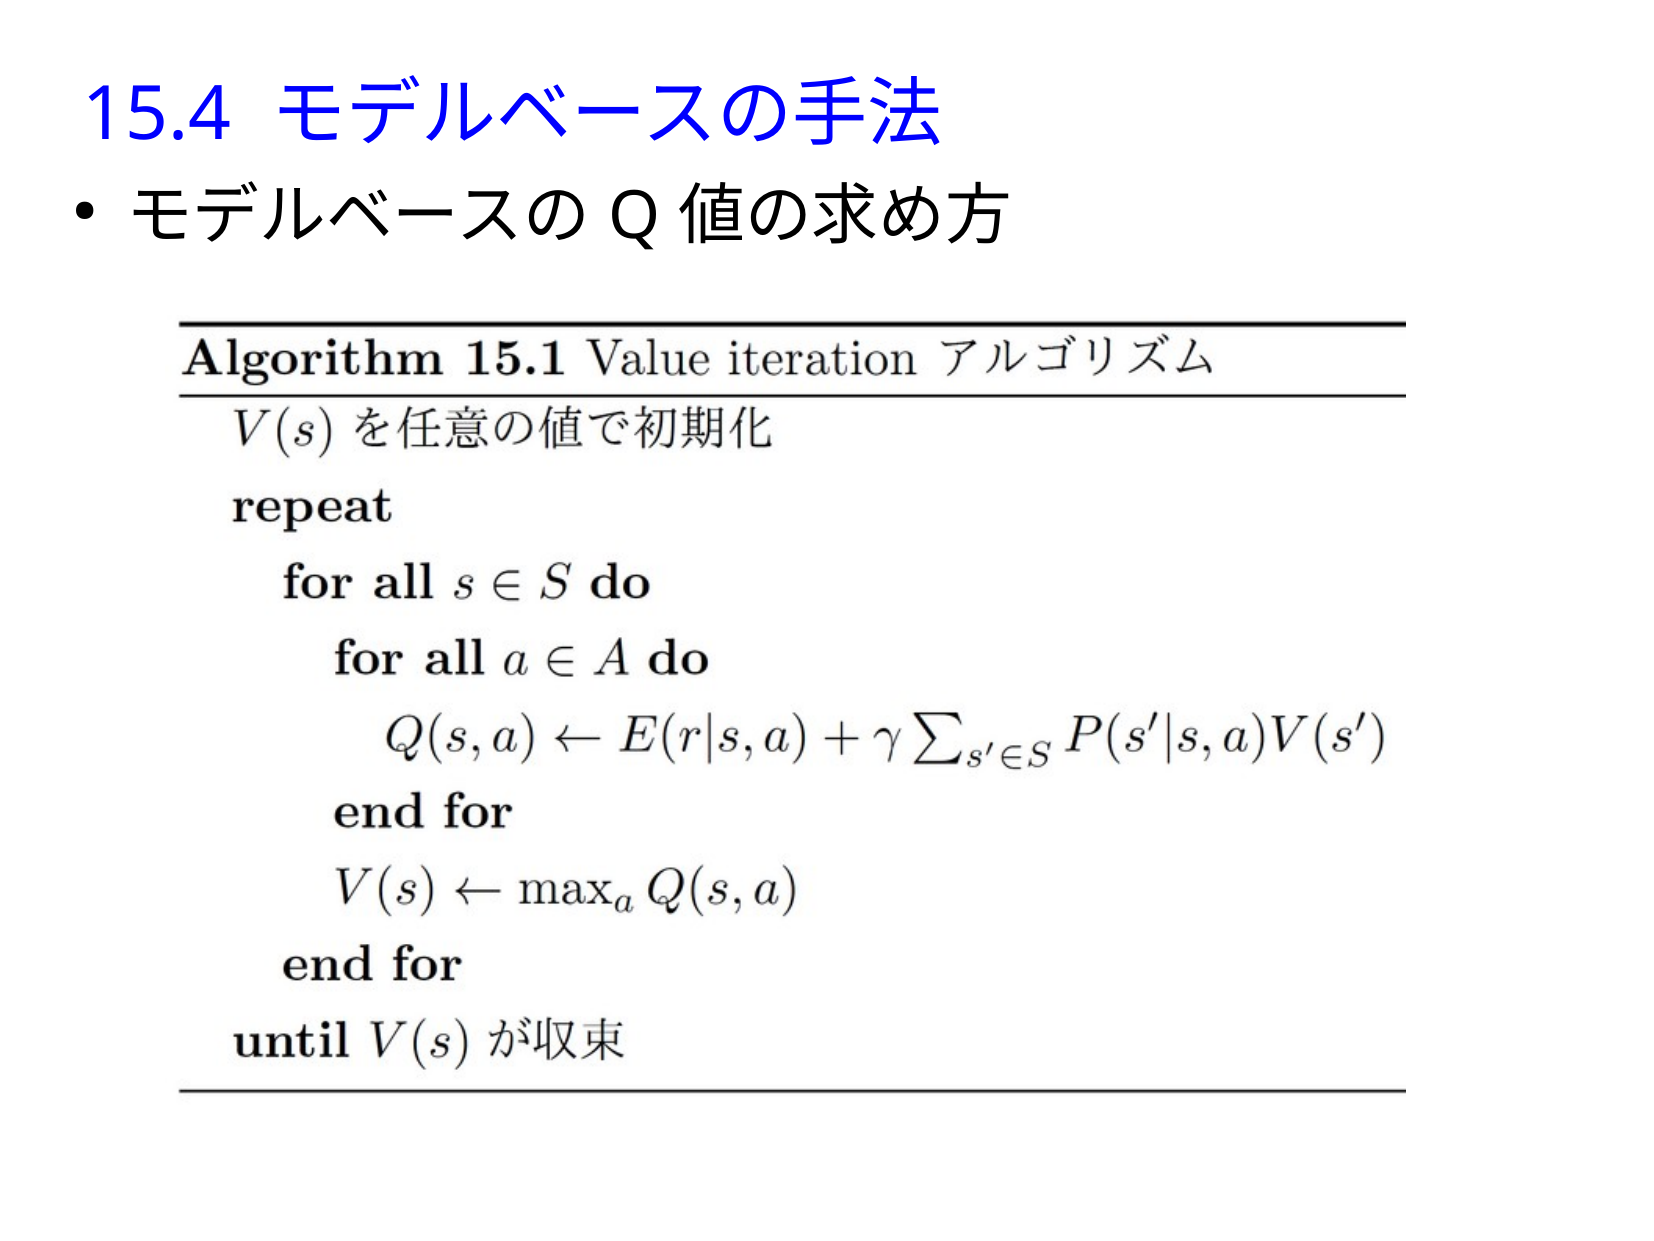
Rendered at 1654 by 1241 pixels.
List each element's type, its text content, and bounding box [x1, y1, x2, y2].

picture [165, 315, 1406, 1110]
list モデルベースのQ値の求め方 [55, 167, 1604, 992]
title 15.4 モデルベースの手法 [82, 49, 1571, 167]
